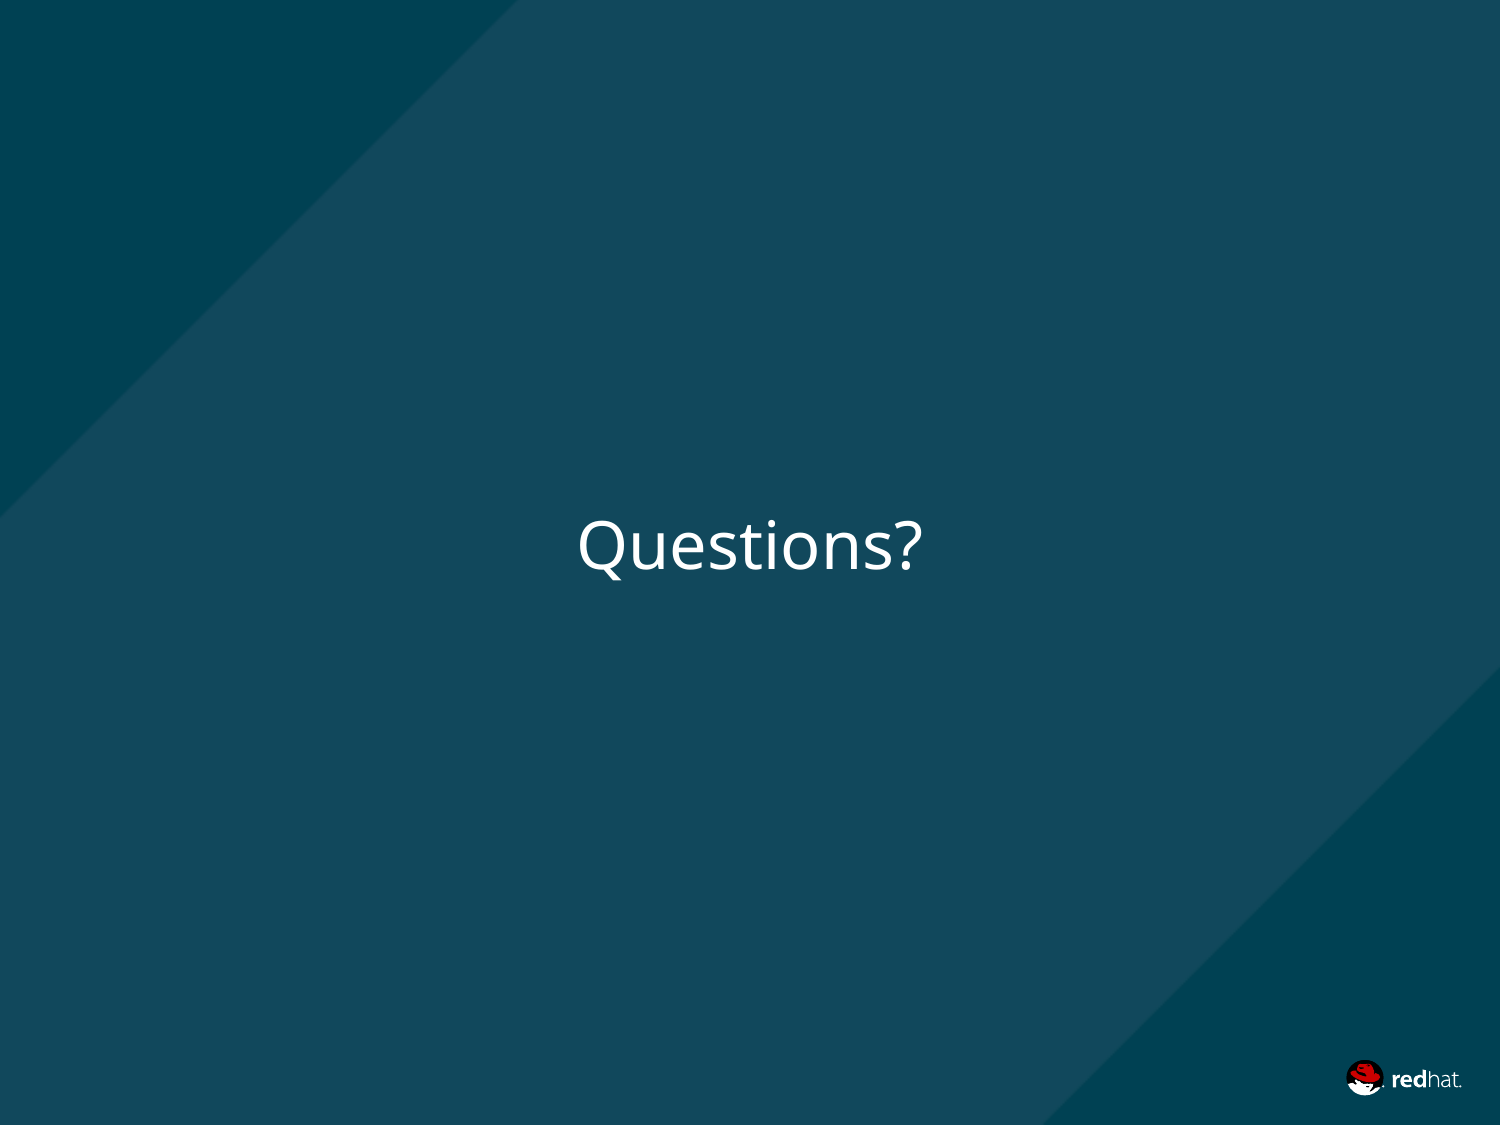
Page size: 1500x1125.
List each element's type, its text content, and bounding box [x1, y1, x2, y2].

picture [0, 0, 1500, 1125]
title Questions? [112, 440, 1388, 648]
